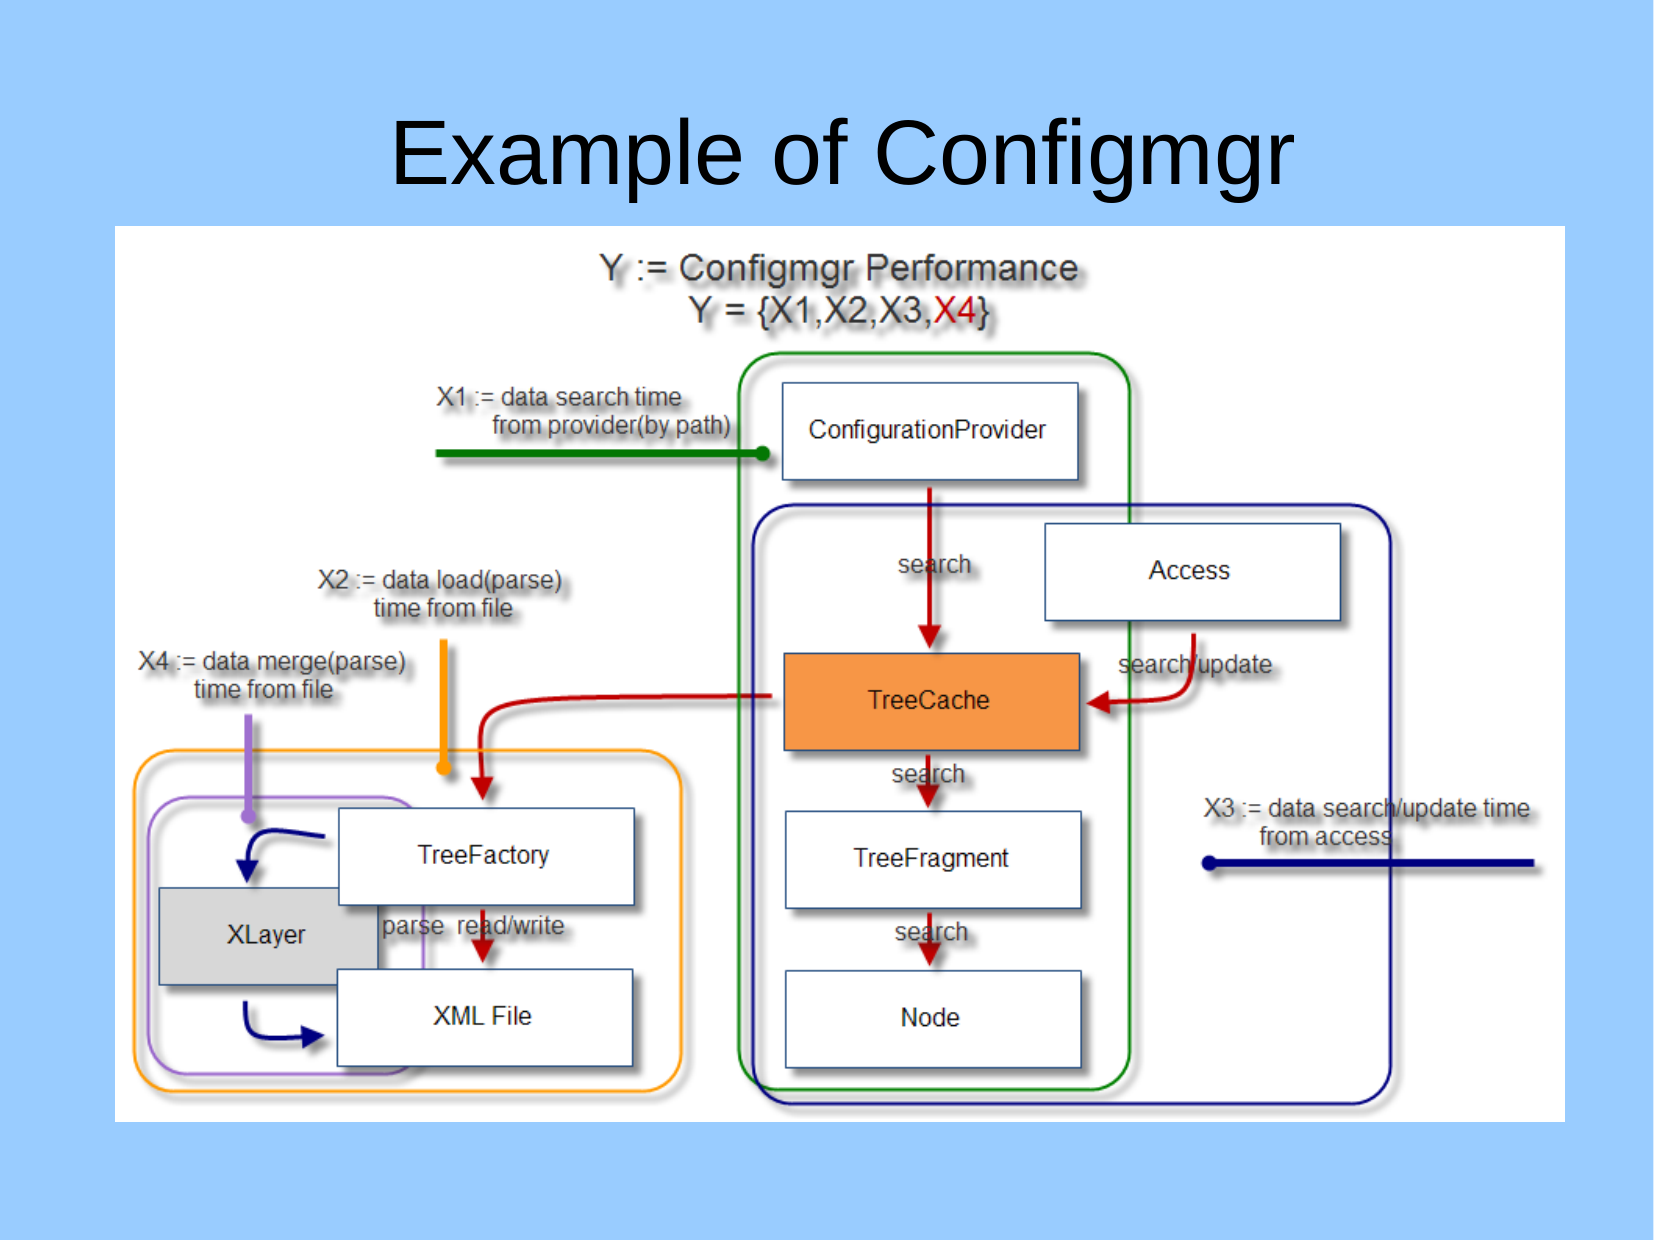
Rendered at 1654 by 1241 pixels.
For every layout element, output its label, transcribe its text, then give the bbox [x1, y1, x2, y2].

picture [115, 226, 1565, 1123]
title Example of Configmgr [82, 56, 1571, 250]
